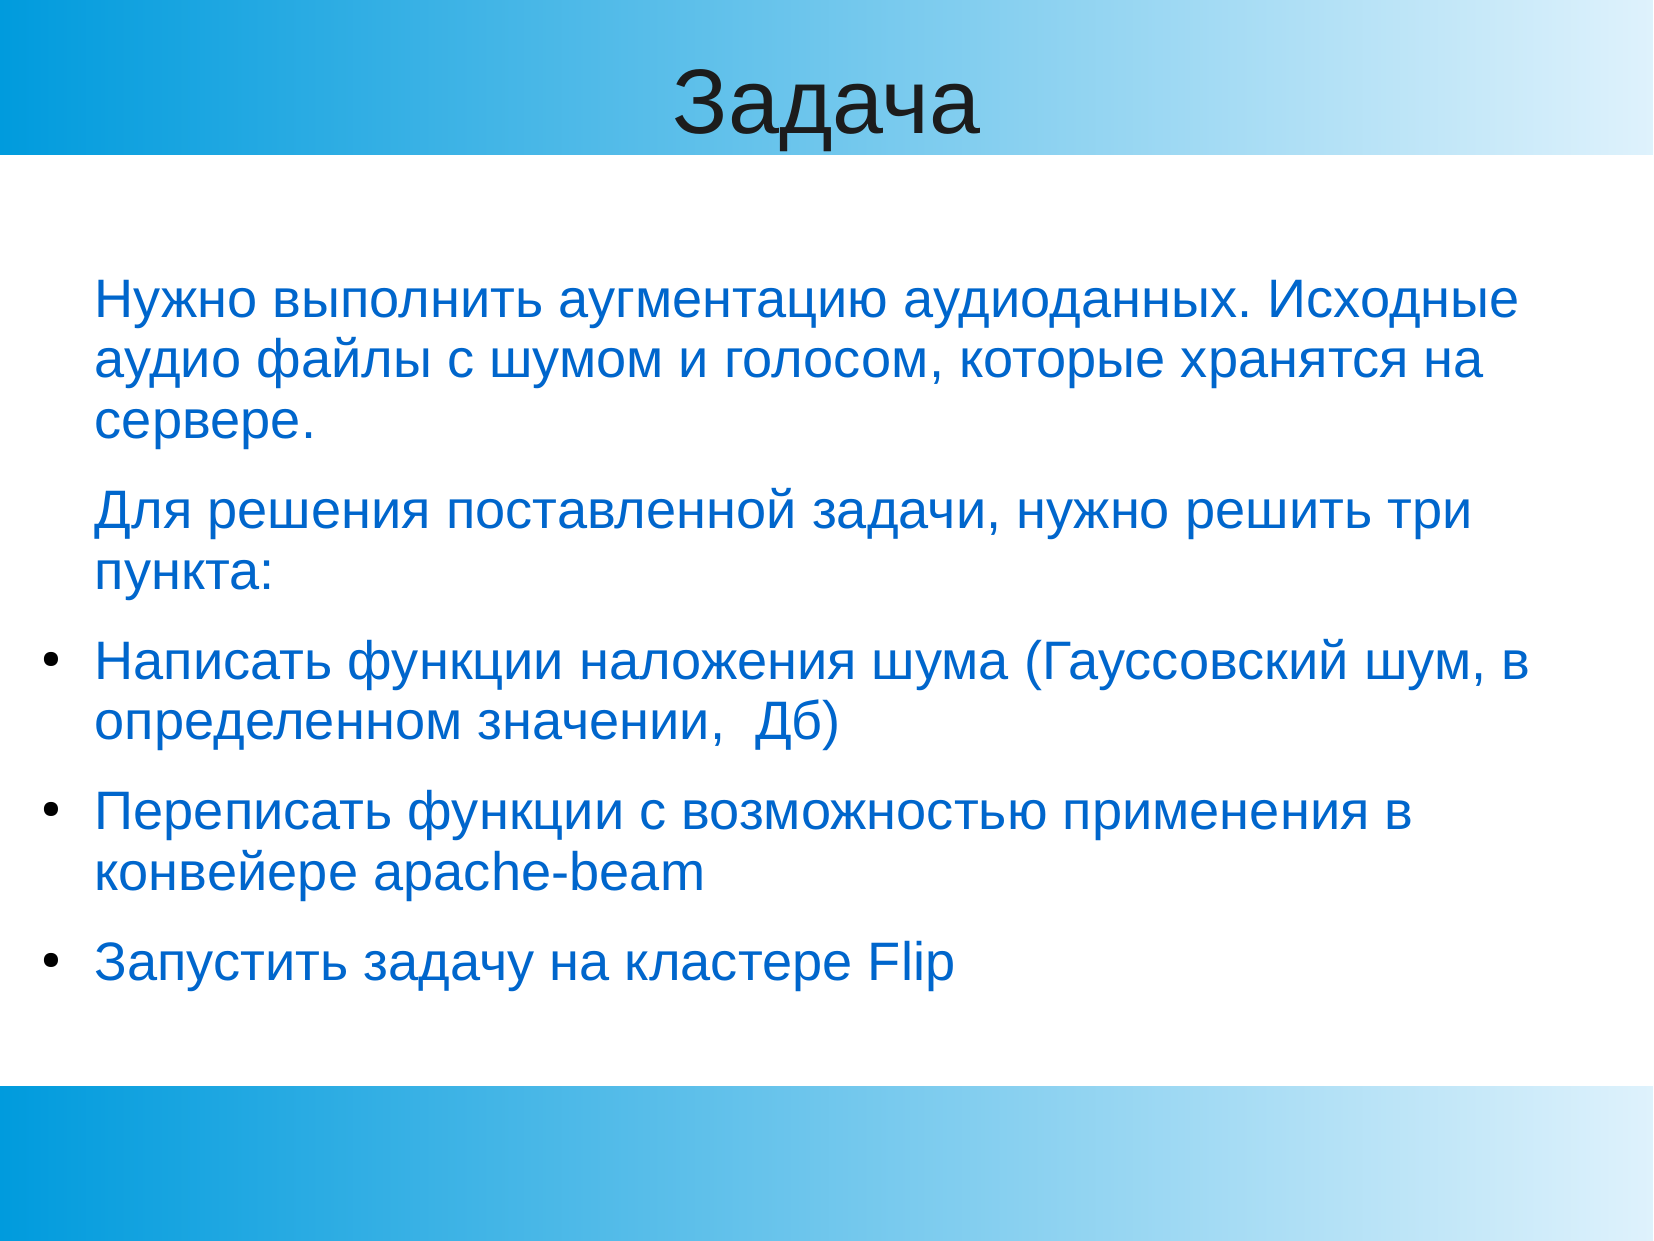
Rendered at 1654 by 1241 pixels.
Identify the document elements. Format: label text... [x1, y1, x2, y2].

list Нужно выполнить аугментацию аудиоданных. Исходные аудио файлы с шумом и голосом, которые хранятся на сервере. Для решения поставленной задачи, нужно решить три пункта: Написать функции наложения шума (Гауссовский шум, в определенном значении, Дб) Переписать функции с возможностью применения в конвейере apache-beam Запустить задачу на кластере Flip [23, 178, 1630, 1075]
title Задача [82, 49, 1571, 155]
